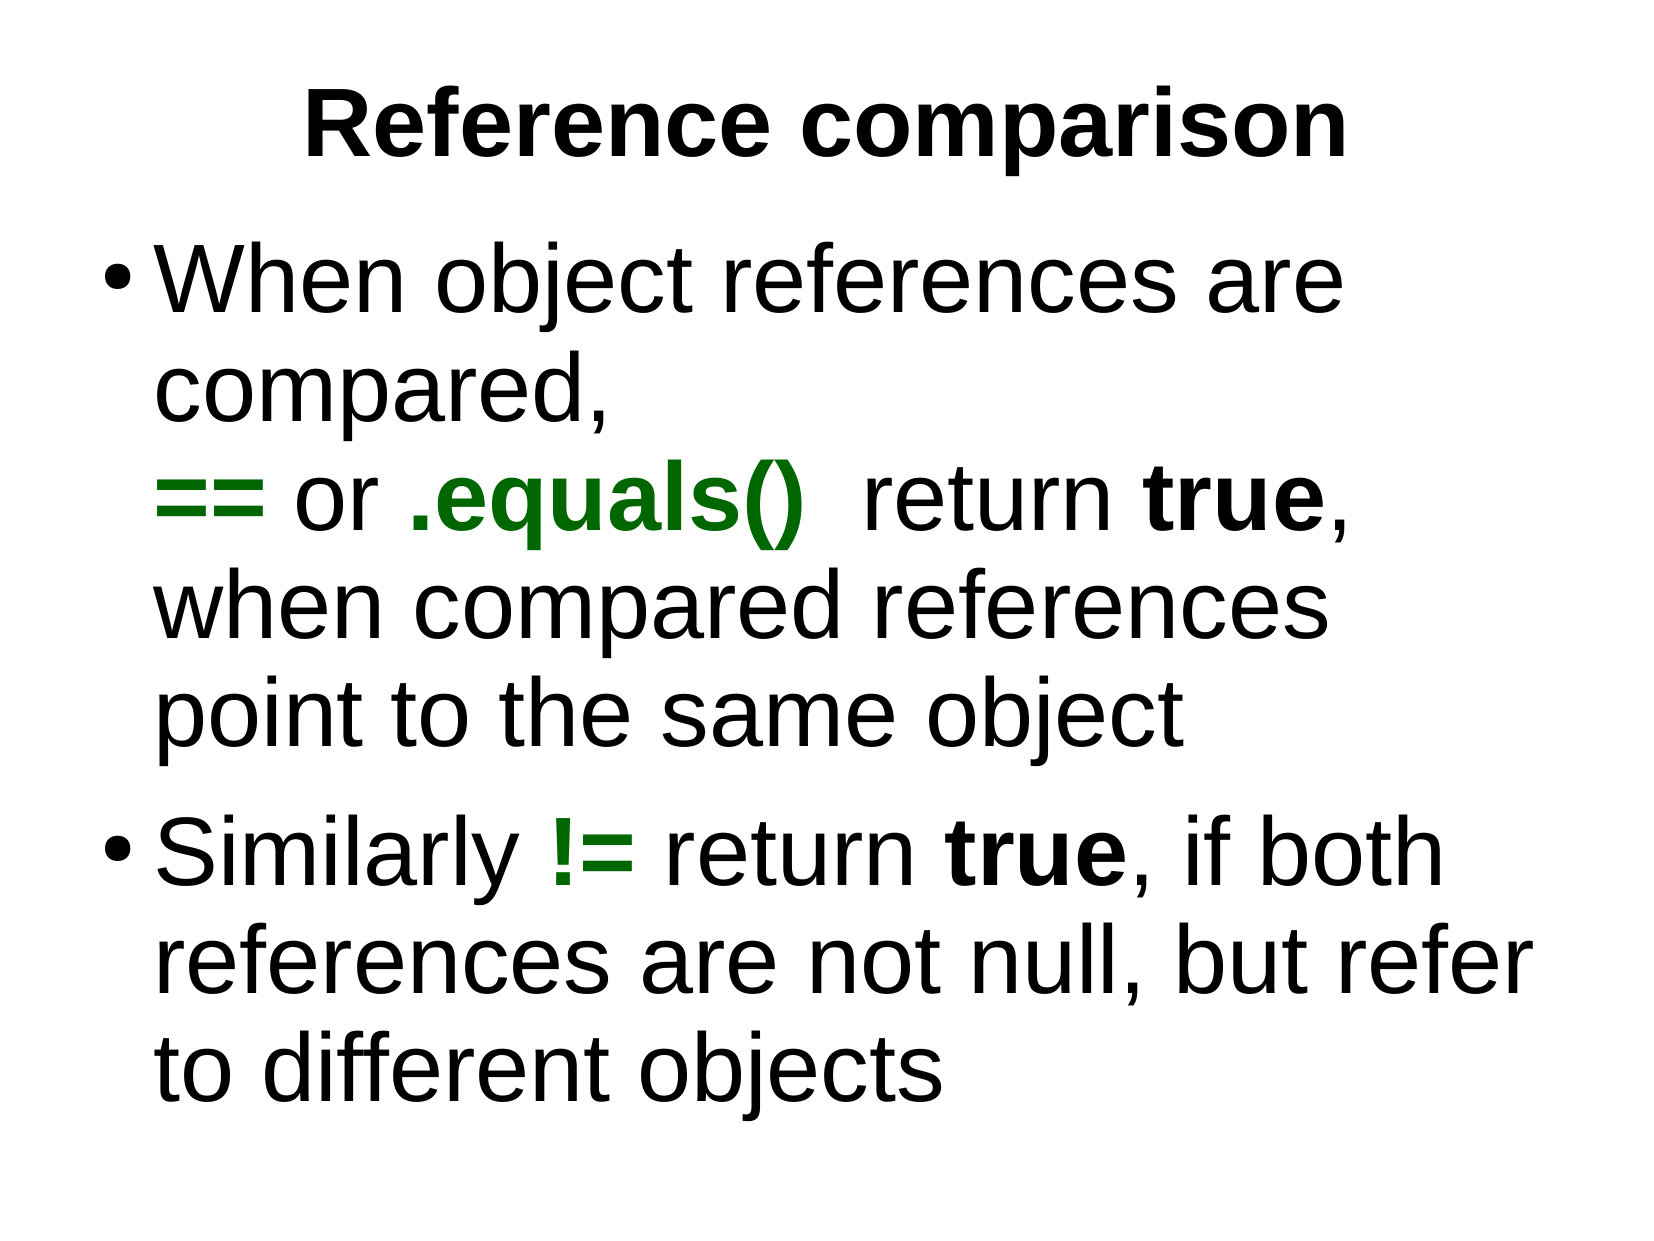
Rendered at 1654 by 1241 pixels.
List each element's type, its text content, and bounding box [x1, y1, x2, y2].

list When object references are compared, == or .equals() return true, when compared references point to the same object Similarly != return true, if both references are not null, but refer to different objects [82, 225, 1538, 1186]
title Reference comparison [82, 8, 1571, 236]
